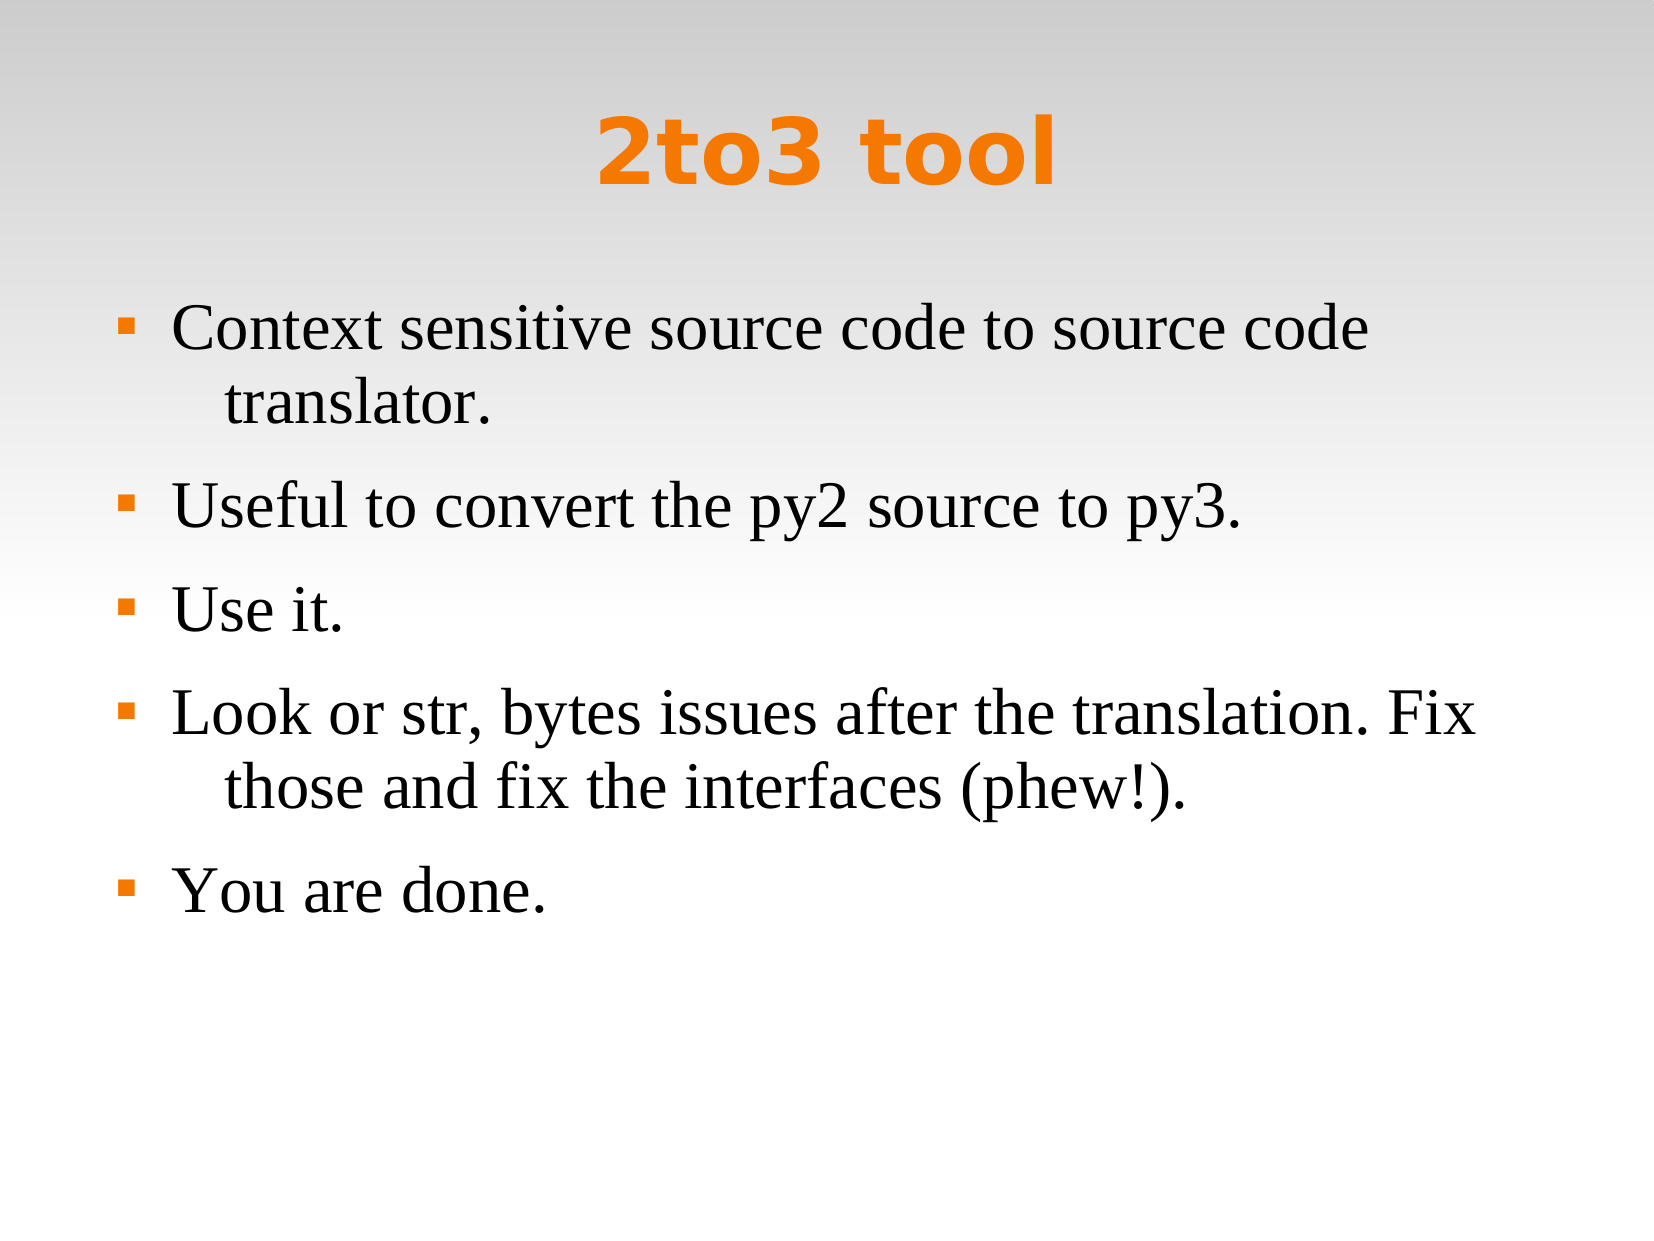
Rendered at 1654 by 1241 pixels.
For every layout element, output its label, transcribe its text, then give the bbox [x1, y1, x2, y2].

title 2to3 tool [82, 56, 1571, 250]
list Context sensitive source code to source code translator. Useful to convert the py2 source to py3. Use it. Look or str, bytes issues after the translation. Fix those and fix the interfaces (phew!). You are done. [82, 290, 1571, 1094]
